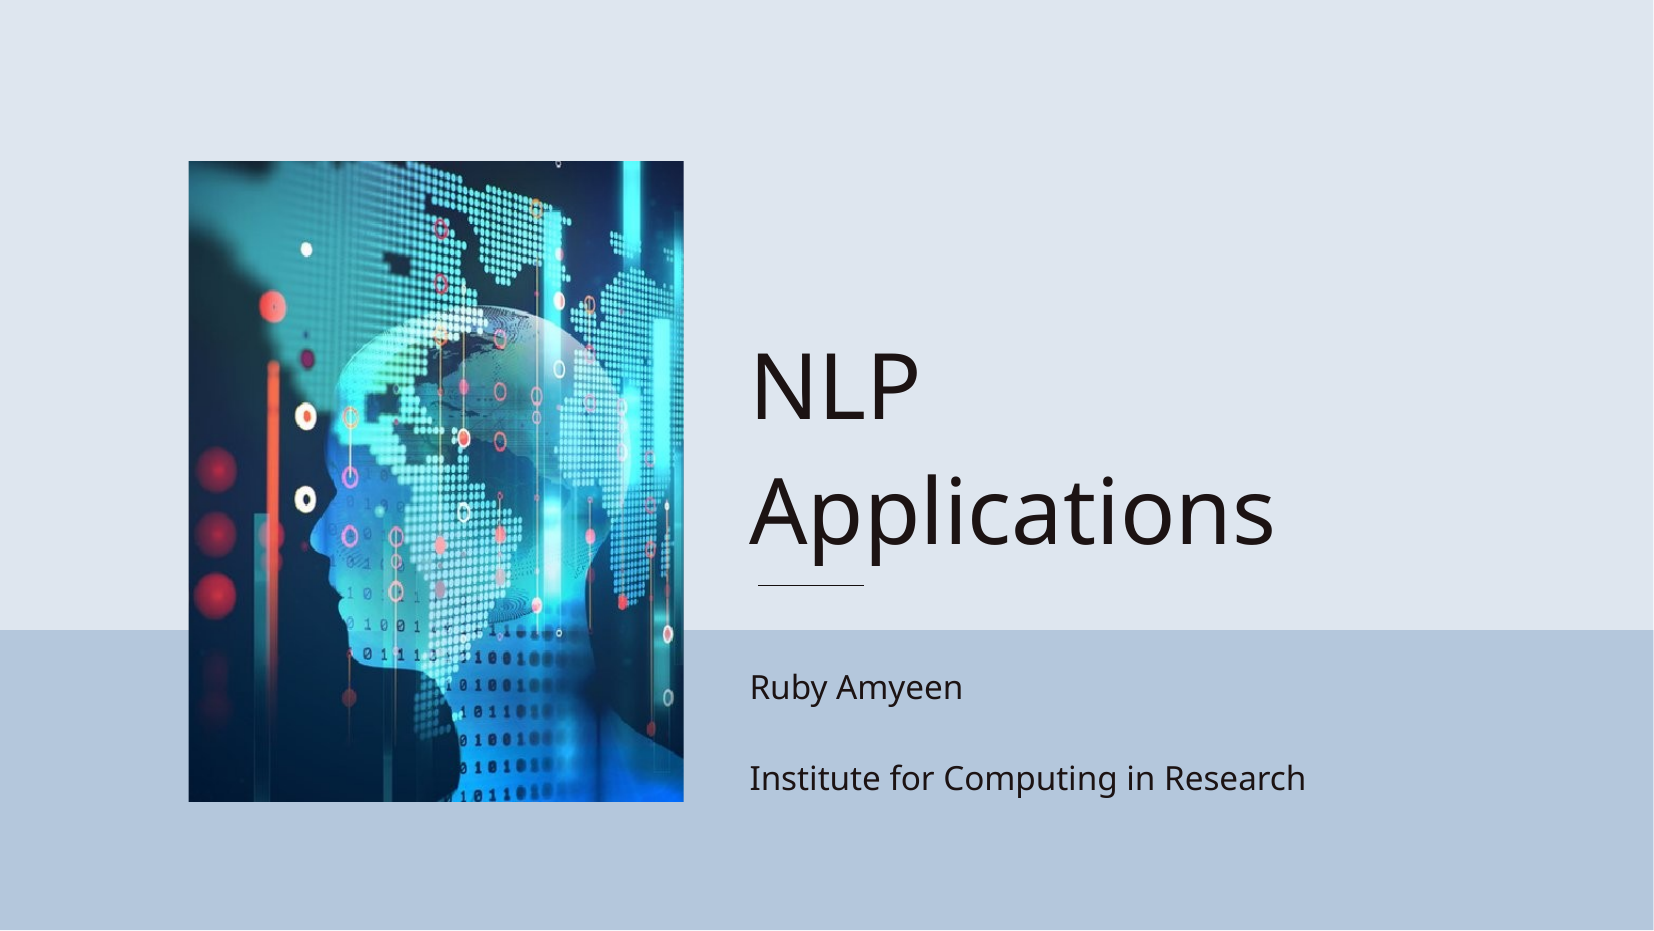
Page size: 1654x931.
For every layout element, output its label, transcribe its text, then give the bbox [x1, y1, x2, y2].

text_box [0, 630, 1654, 931]
title Ruby Amyeen Institute for Computing in Research [749, 654, 1590, 811]
picture [188, 161, 684, 802]
title NLP Applications [749, 354, 1455, 539]
picture [461, 792, 467, 802]
